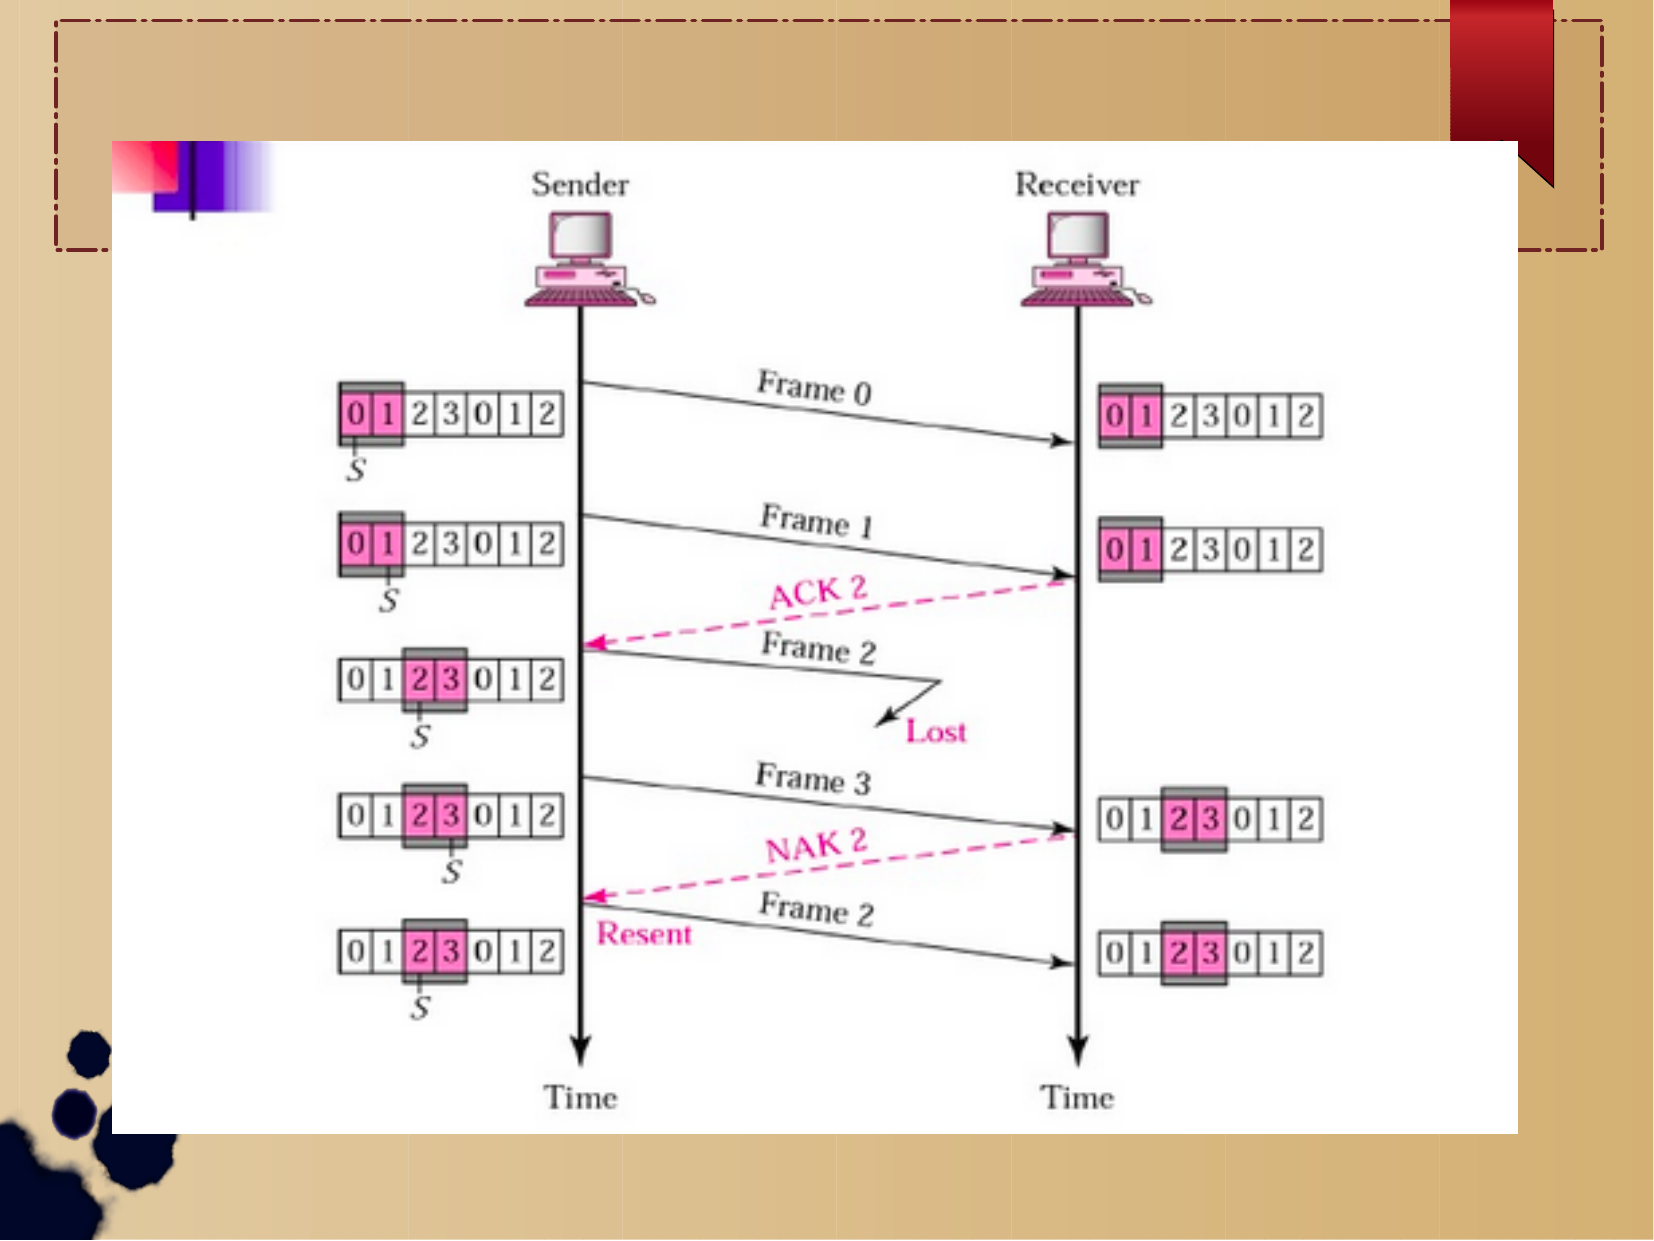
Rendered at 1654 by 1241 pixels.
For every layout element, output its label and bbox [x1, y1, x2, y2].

picture [112, 141, 1518, 1134]
